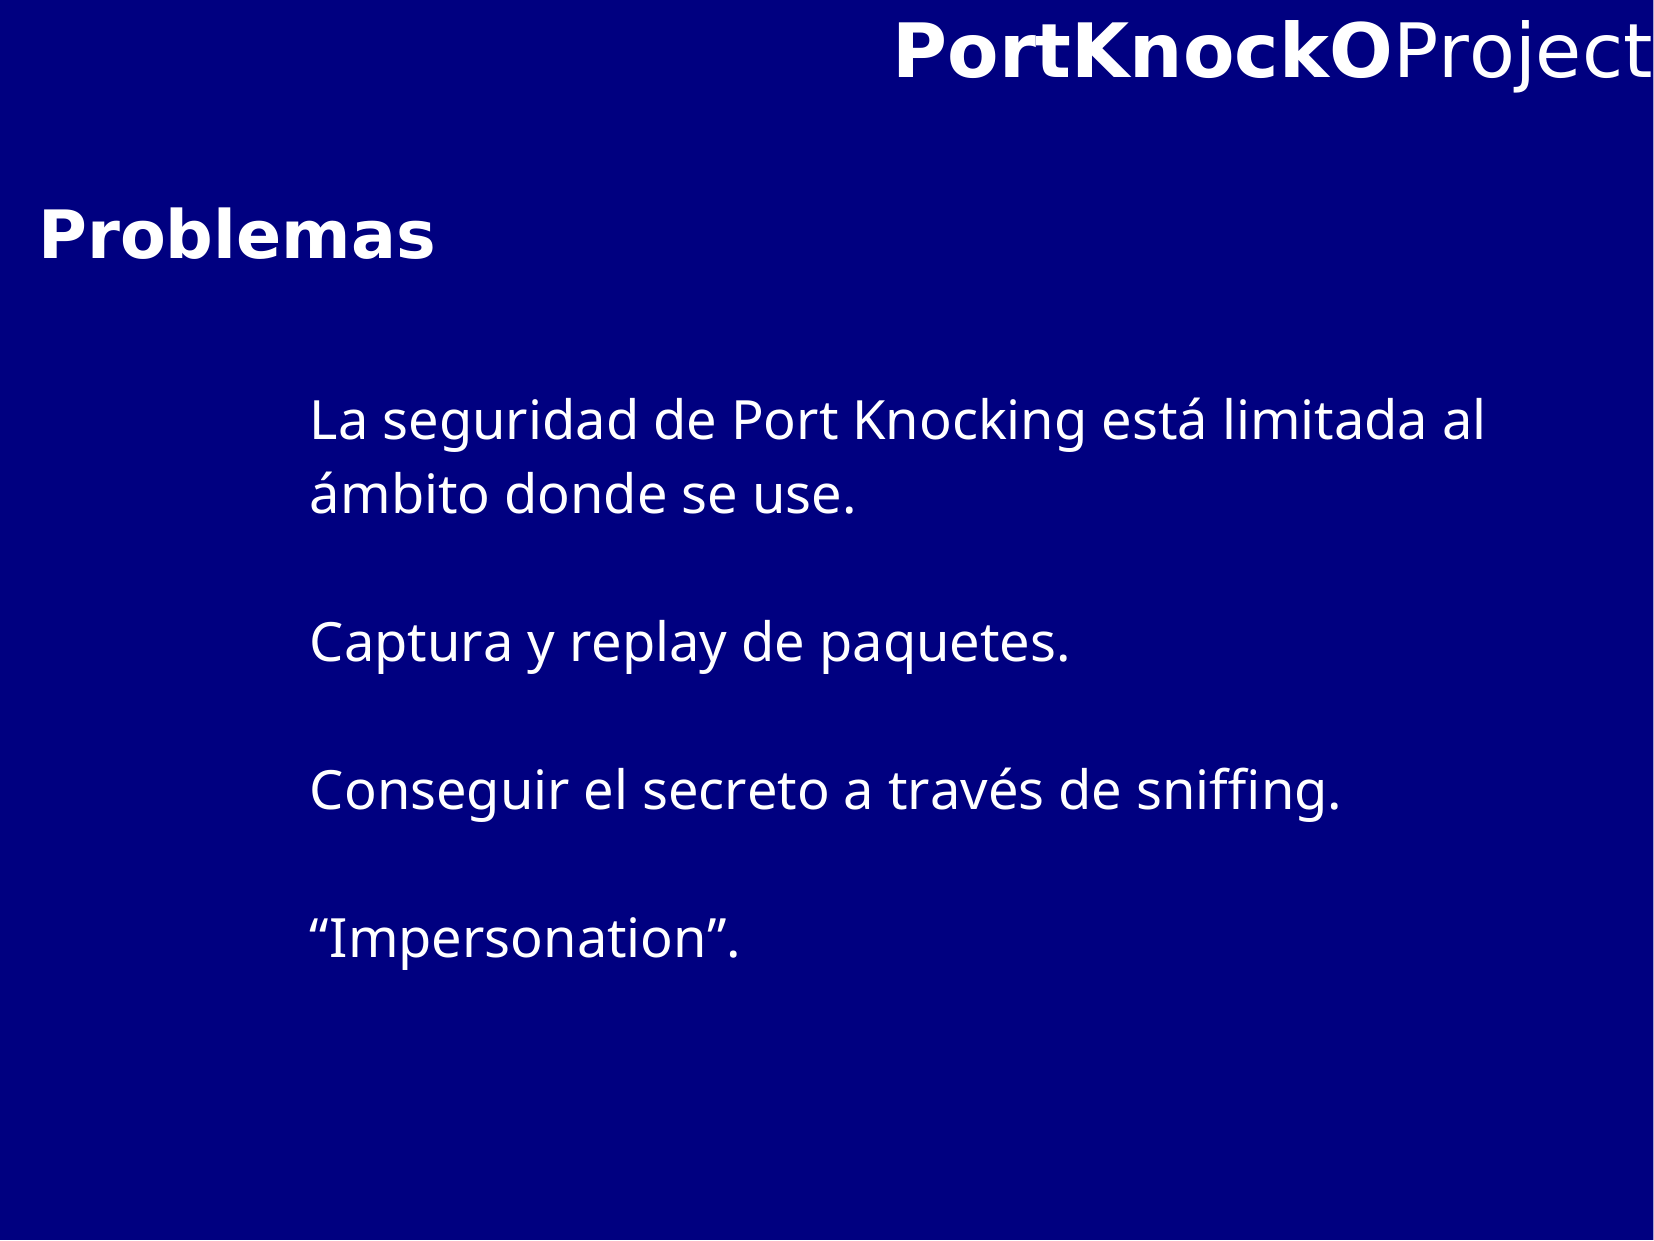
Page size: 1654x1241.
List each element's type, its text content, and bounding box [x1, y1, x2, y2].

text_box La seguridad de Port Knocking está limitada al ámbito donde se use. Captura y replay de paquetes. Conseguir el secreto a través de sniffing. “Impersonation”. [259, 374, 1560, 995]
text_box PortKnockOProject [878, 0, 1654, 103]
text_box Problemas [23, 188, 1589, 282]
